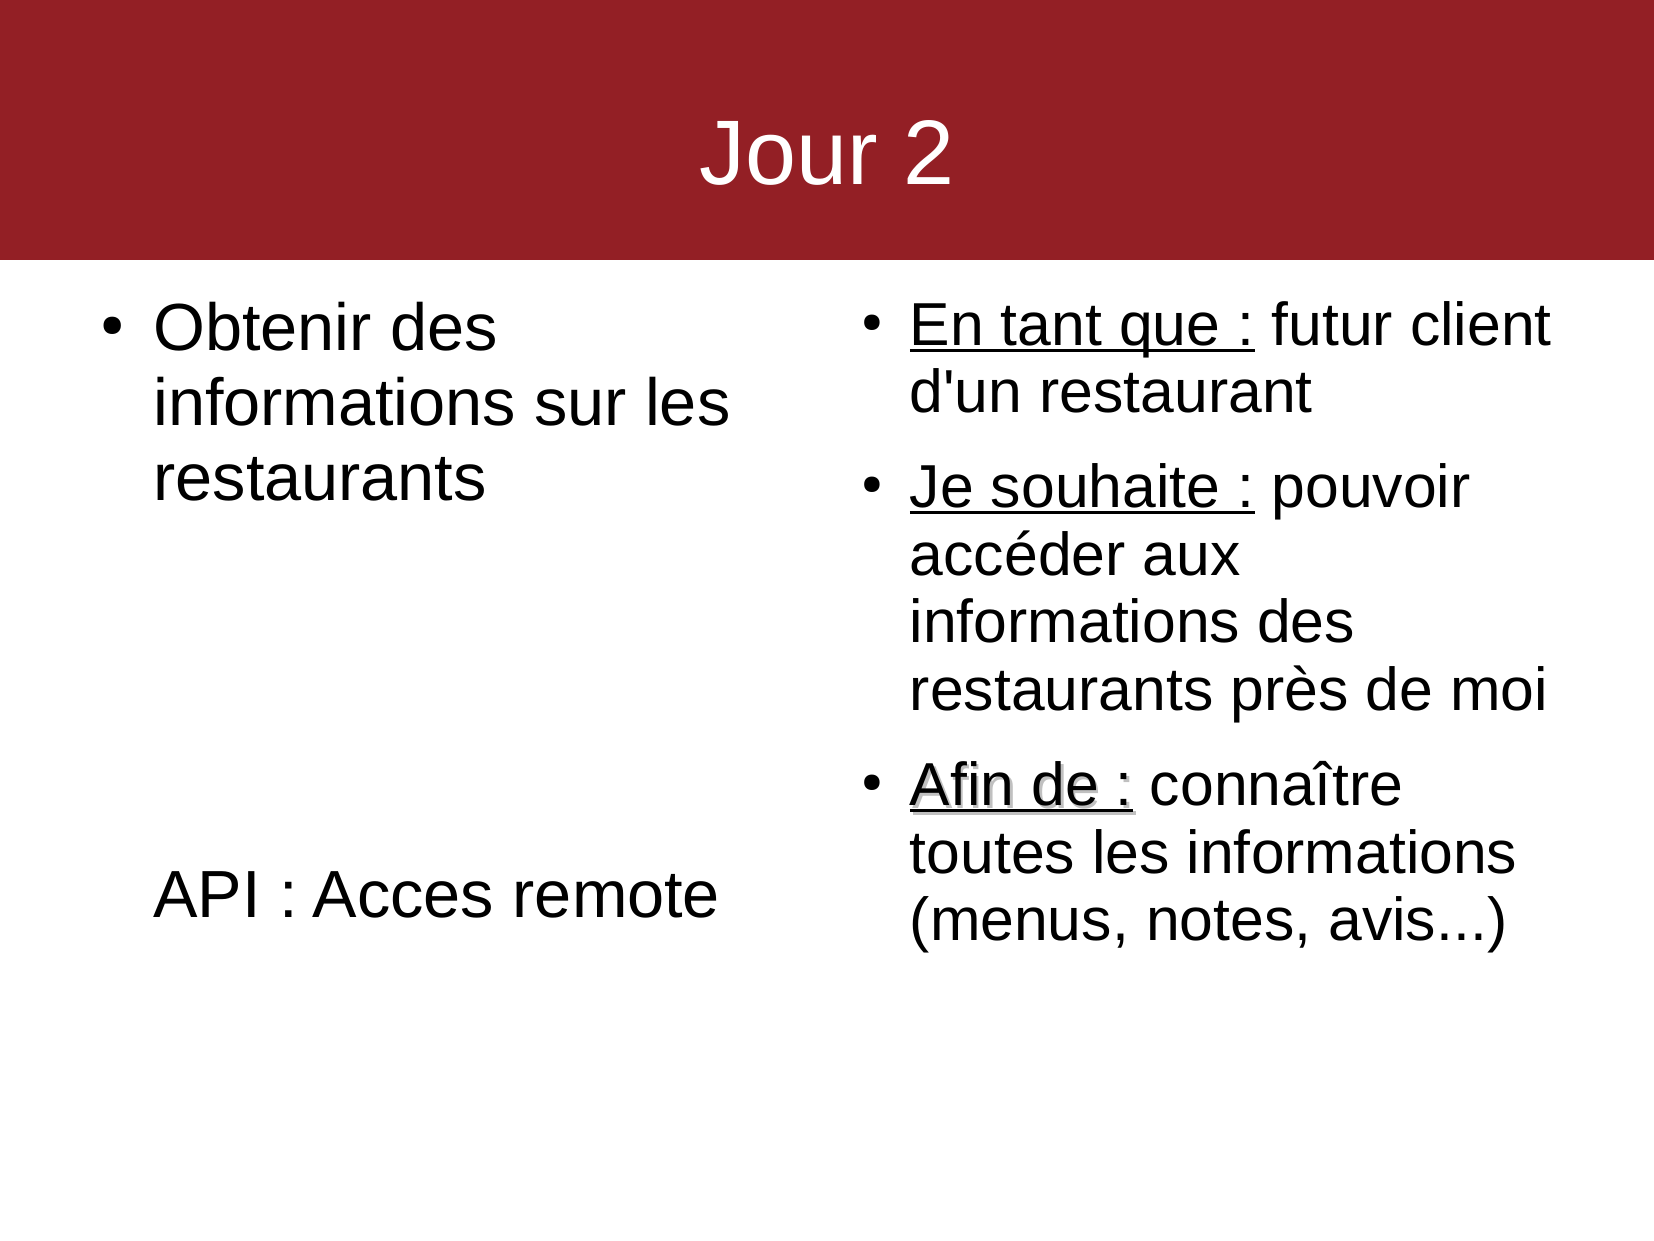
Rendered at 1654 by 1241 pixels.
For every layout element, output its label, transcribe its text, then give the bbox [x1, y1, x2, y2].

list En tant que : futur client d'un restaurant Je souhaite : pouvoir accéder aux informations des restaurants près de moi Afin de : connaître toutes les informations (menus, notes, avis...) [845, 290, 1572, 1010]
title Jour 2 [82, 49, 1571, 257]
list Obtenir des informations sur les restaurants API : Acces remote [82, 290, 809, 1010]
text_box [0, 0, 1654, 260]
